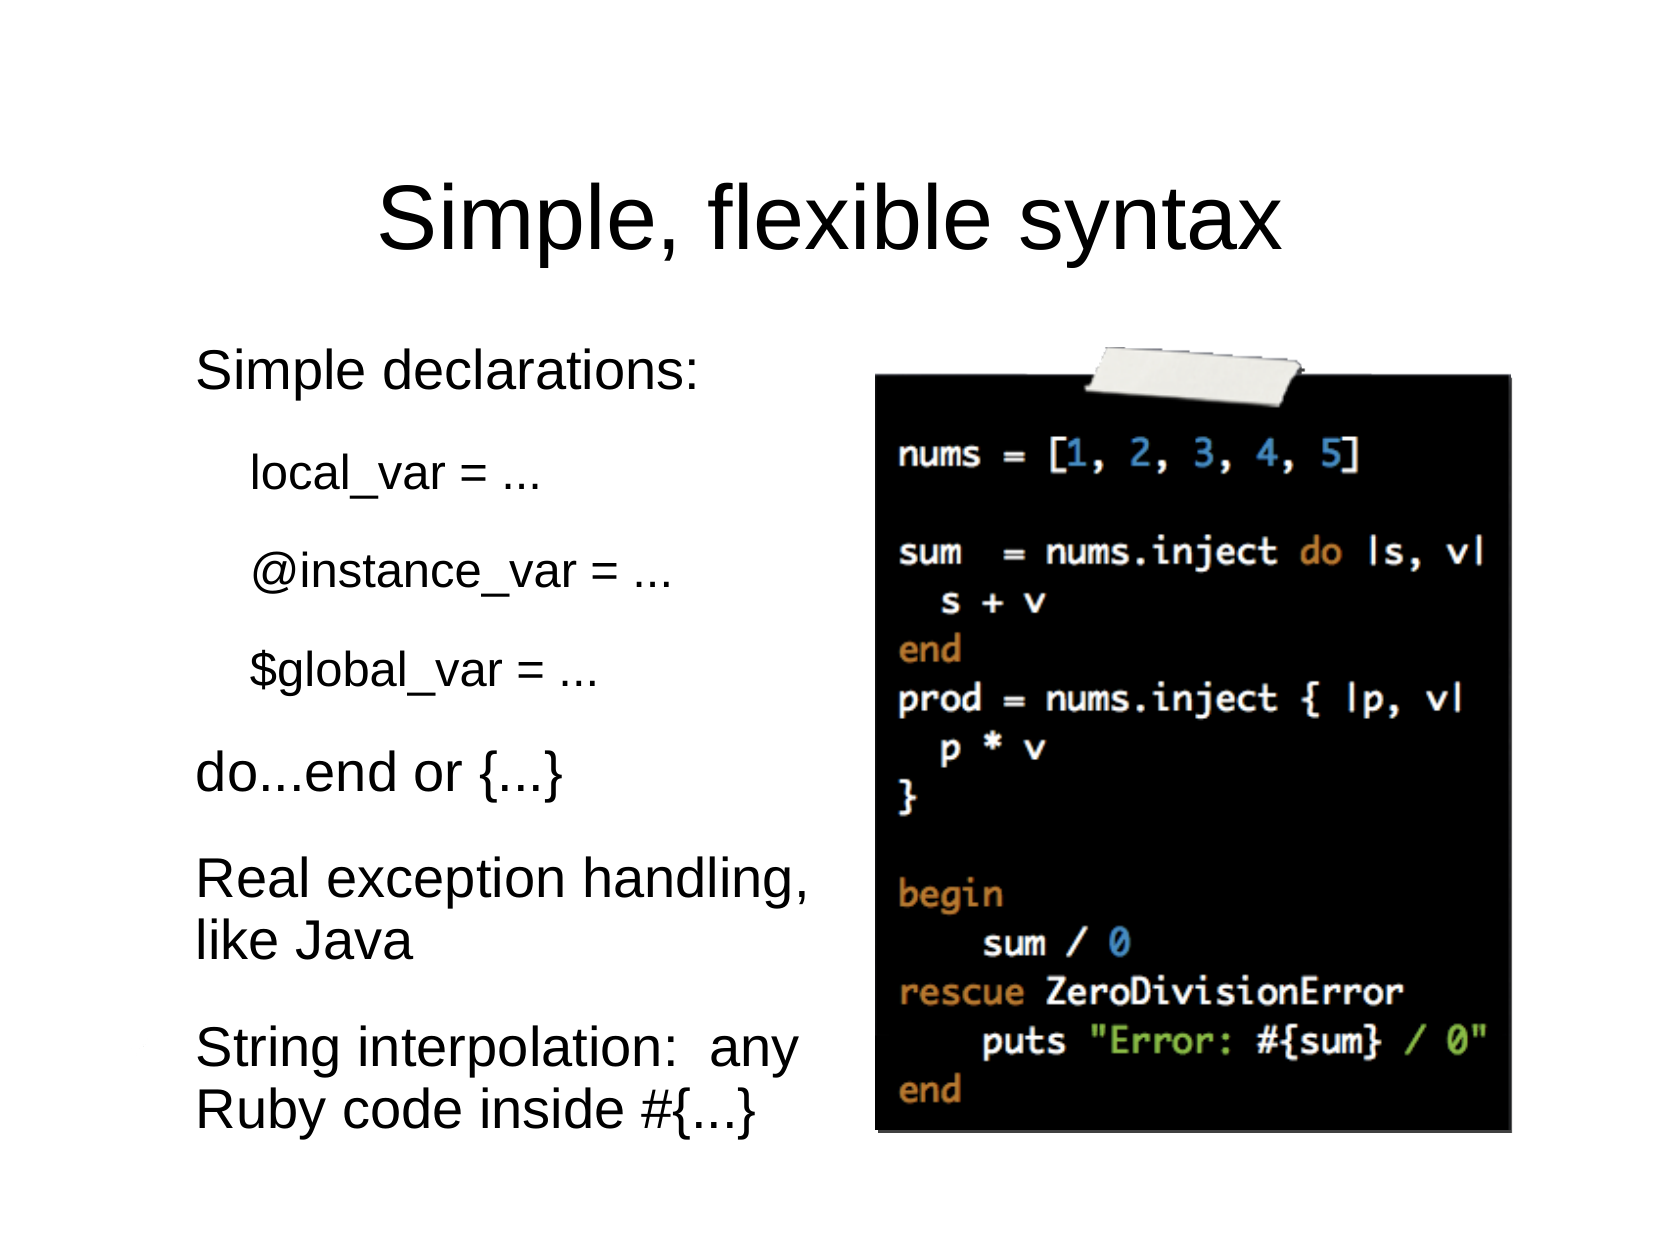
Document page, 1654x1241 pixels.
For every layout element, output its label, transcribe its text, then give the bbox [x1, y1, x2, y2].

picture [875, 347, 1511, 1131]
title Simple, flexible syntax [204, 64, 1463, 371]
list Simple declarations: local_var = ... @instance_var = ... $global_var = ... do...end or {...} Real exception handling, like Java String interpolation: any Ruby code inside #{...} [83, 306, 840, 1173]
